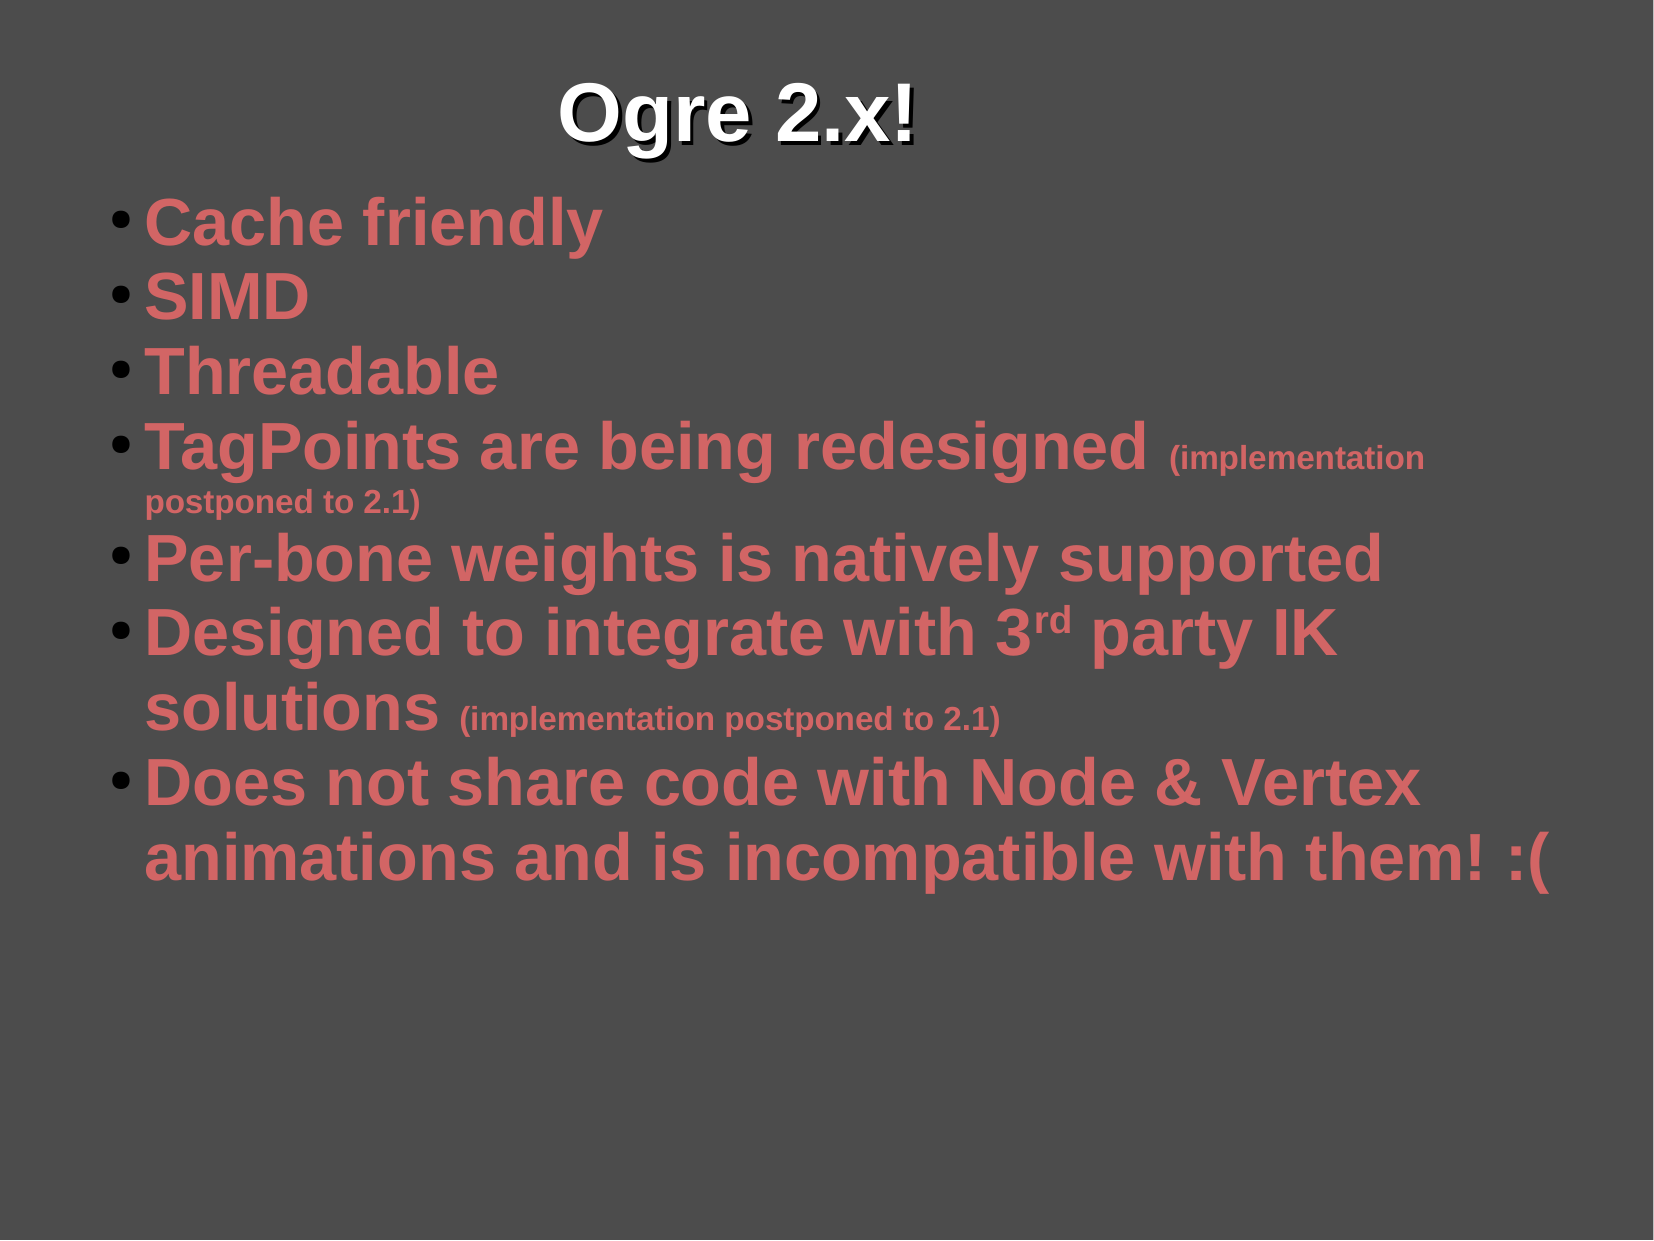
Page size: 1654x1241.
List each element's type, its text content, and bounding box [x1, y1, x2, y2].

text_box Ogre 2.x! [369, 59, 1108, 168]
text_box Cache friendly SIMD Threadable TagPoints are being redesigned (implementation postponed to 2.1) Per-bone weights is natively supported Designed to integrate with 3rd party IK solutions (implementation postponed to 2.1) Does not share code with Node & Vertex animations and is incompatible with them! :( [59, 177, 1595, 905]
